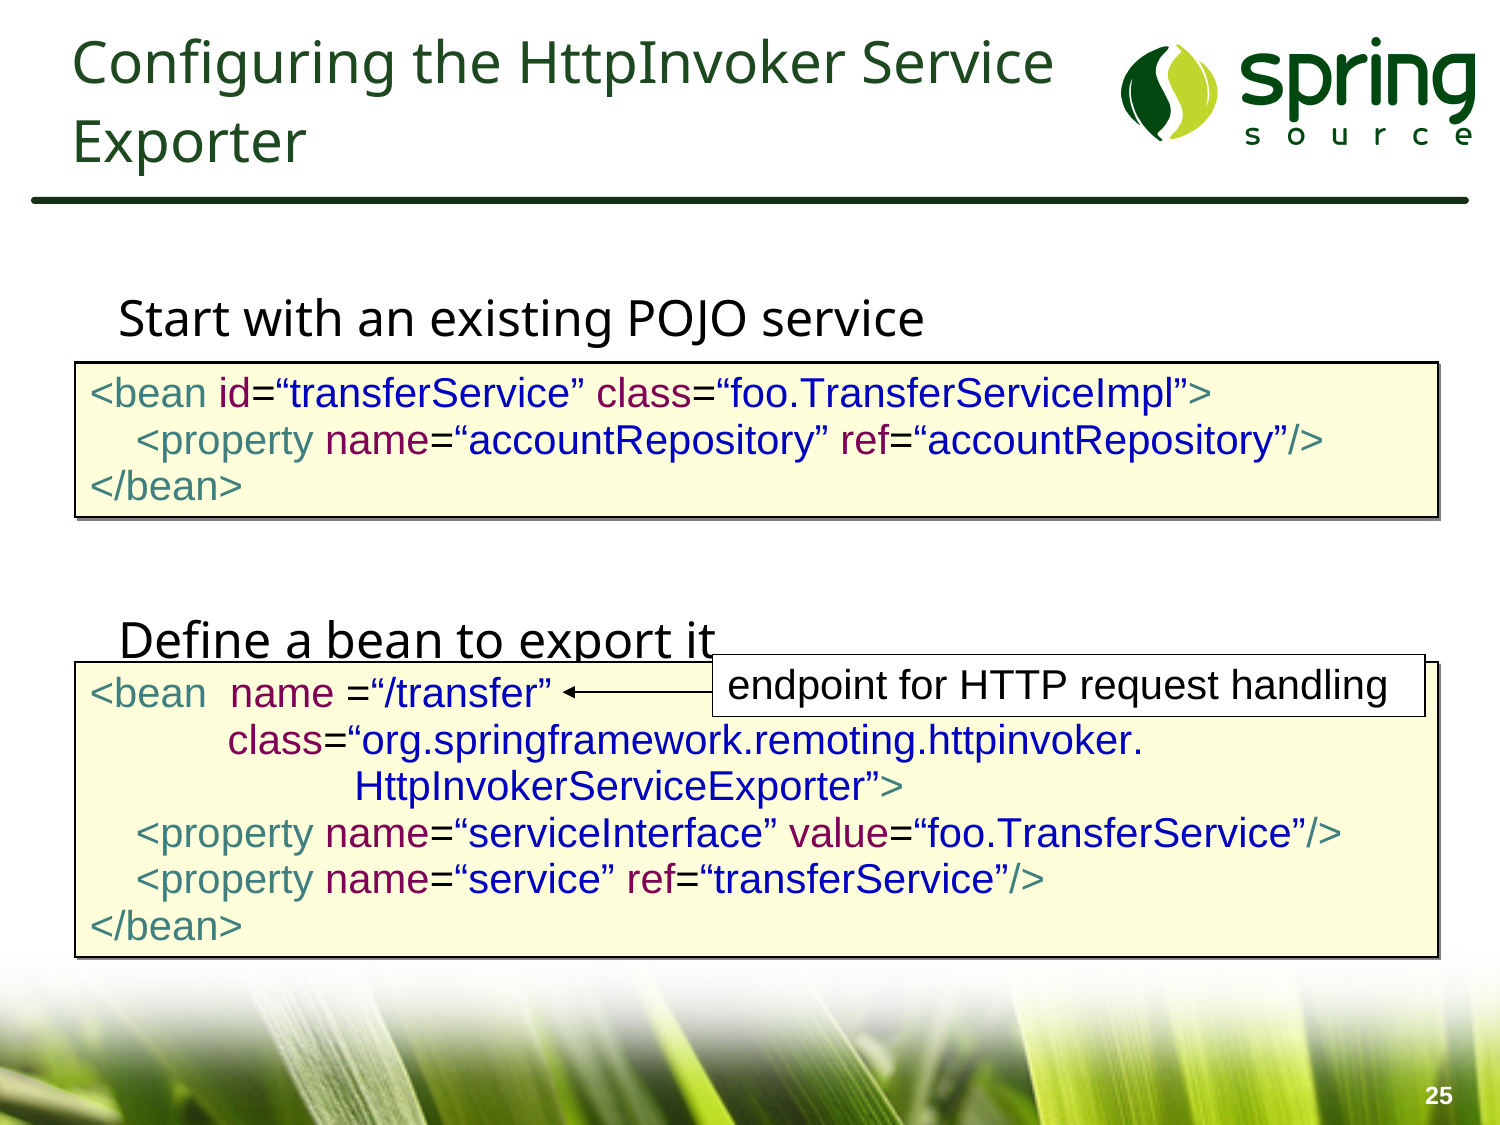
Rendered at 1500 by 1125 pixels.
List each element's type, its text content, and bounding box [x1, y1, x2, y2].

picture [1121, 37, 1475, 145]
picture [0, 944, 1500, 1125]
text_box endpoint for HTTP request handling [712, 654, 1425, 717]
list Start with an existing POJO service Define a bean to export it [103, 275, 1394, 362]
text_box <bean id=“transferService” class=“foo.TransferServiceImpl”> <property name=“accountRepository” ref=“accountRepository”/> </bean> [75, 362, 1438, 518]
title Configuring the HttpInvoker Service Exporter [56, 13, 1089, 176]
text_box <bean name =“/transfer” class=“org.springframework.remoting.httpinvoker. HttpInvokerServiceExporter”> <property name=“serviceInterface” value=“foo.TransferService”/> <property name=“service” ref=“transferService”/> </bean> [75, 662, 1438, 957]
list Start with an existing POJO service Define a bean to export it [103, 518, 1394, 662]
